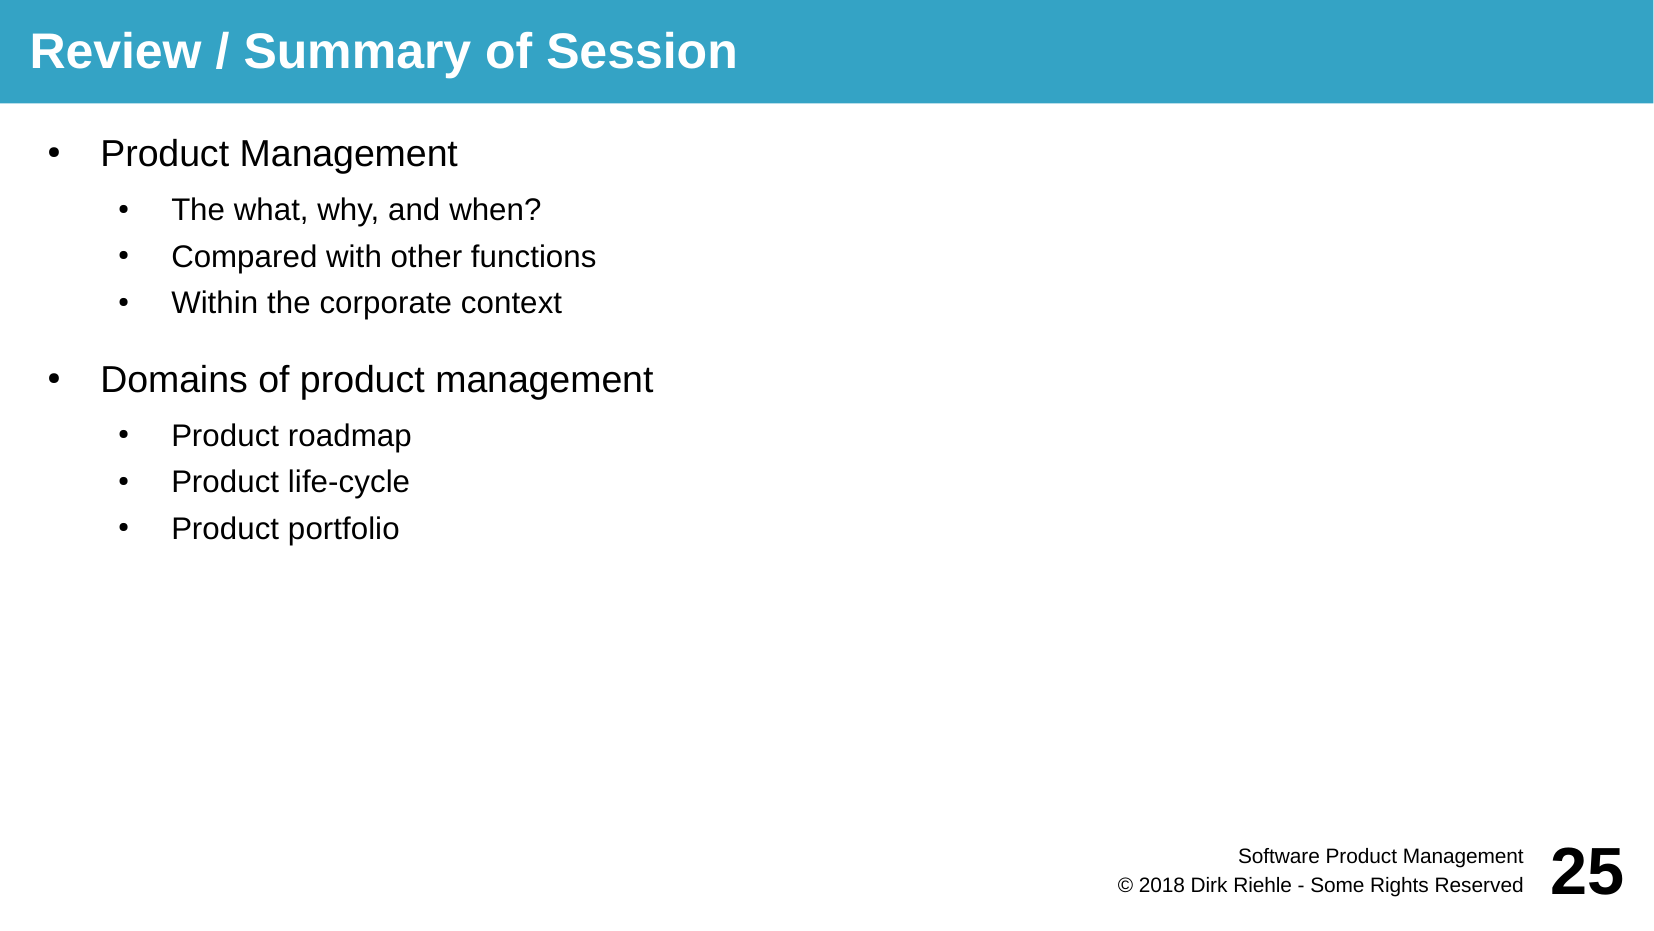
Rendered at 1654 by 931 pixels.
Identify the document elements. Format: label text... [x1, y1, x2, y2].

title Review / Summary of Session [0, 0, 1654, 104]
list Product Management The what, why, and when? Compared with other functions Within the corporate context Domains of product management Product roadmap Product life-cycle Product portfolio [29, 132, 1625, 813]
